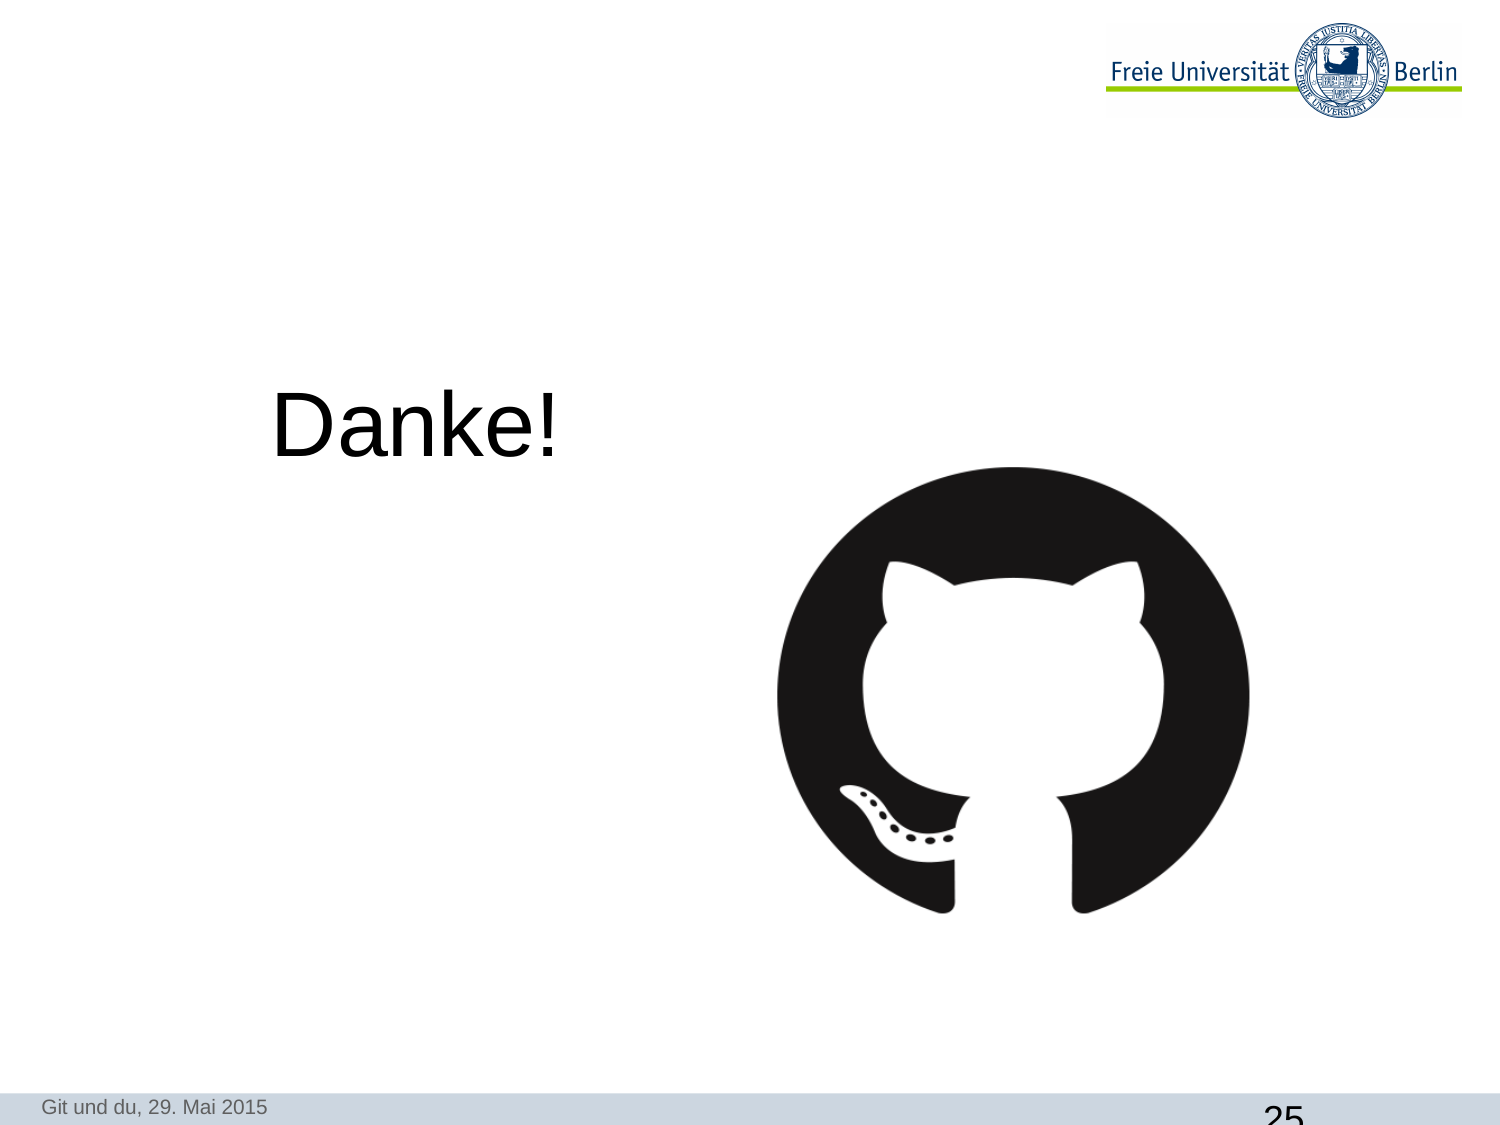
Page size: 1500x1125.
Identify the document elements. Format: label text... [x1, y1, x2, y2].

picture [1106, 23, 1462, 118]
list Danke! [41, 265, 1460, 919]
picture [700, 385, 1328, 999]
